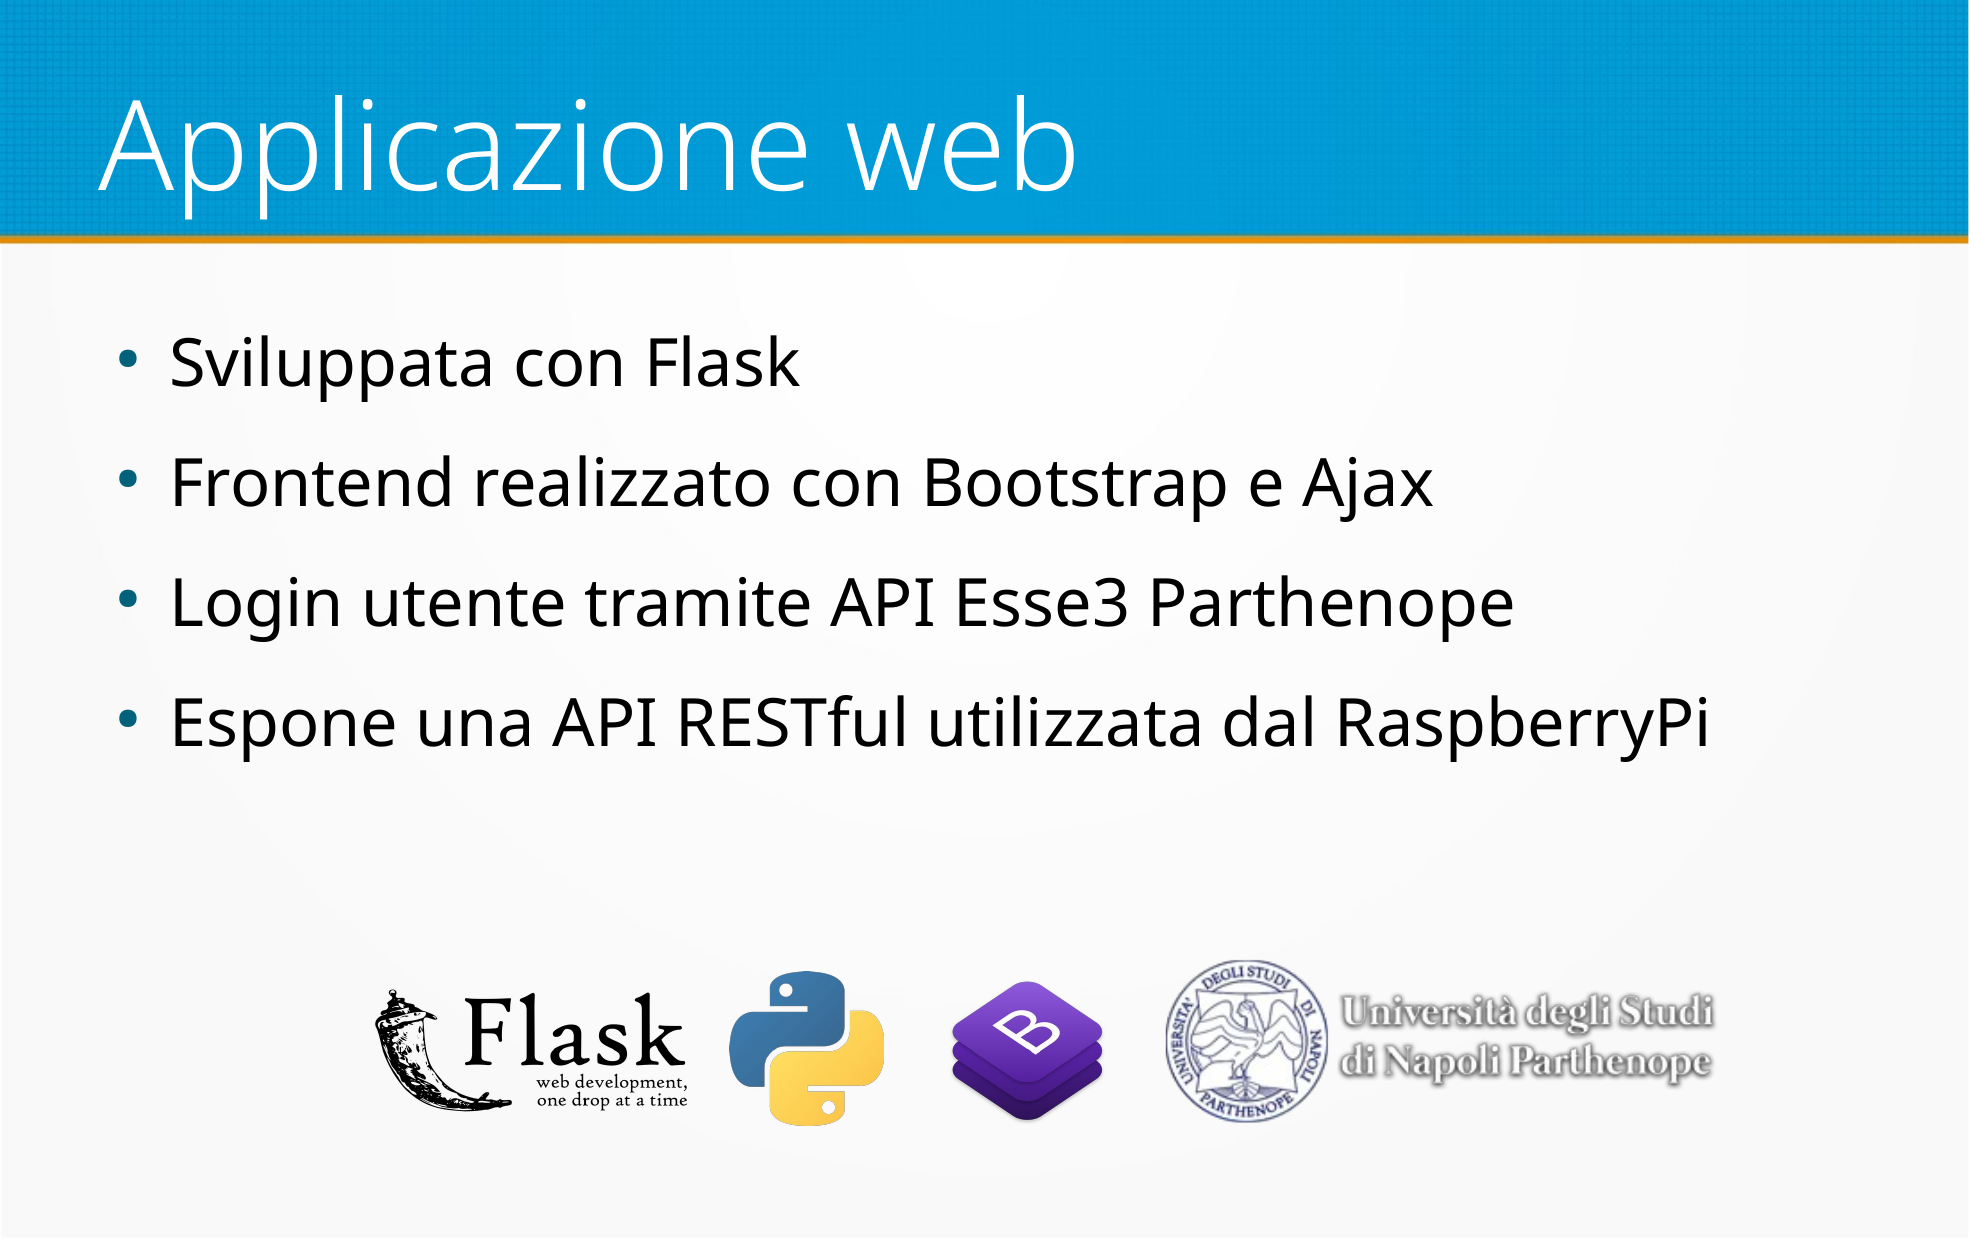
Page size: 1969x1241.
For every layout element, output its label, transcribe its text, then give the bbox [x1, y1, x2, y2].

picture [0, 233, 1969, 1241]
title Applicazione web [98, 19, 1870, 227]
list Sviluppata con Flask Frontend realizzato con Bootstrap e Ajax Login utente tramite API Esse3 Parthenope Espone una API RESTful utilizzata dal RaspberryPi [98, 315, 1861, 1081]
